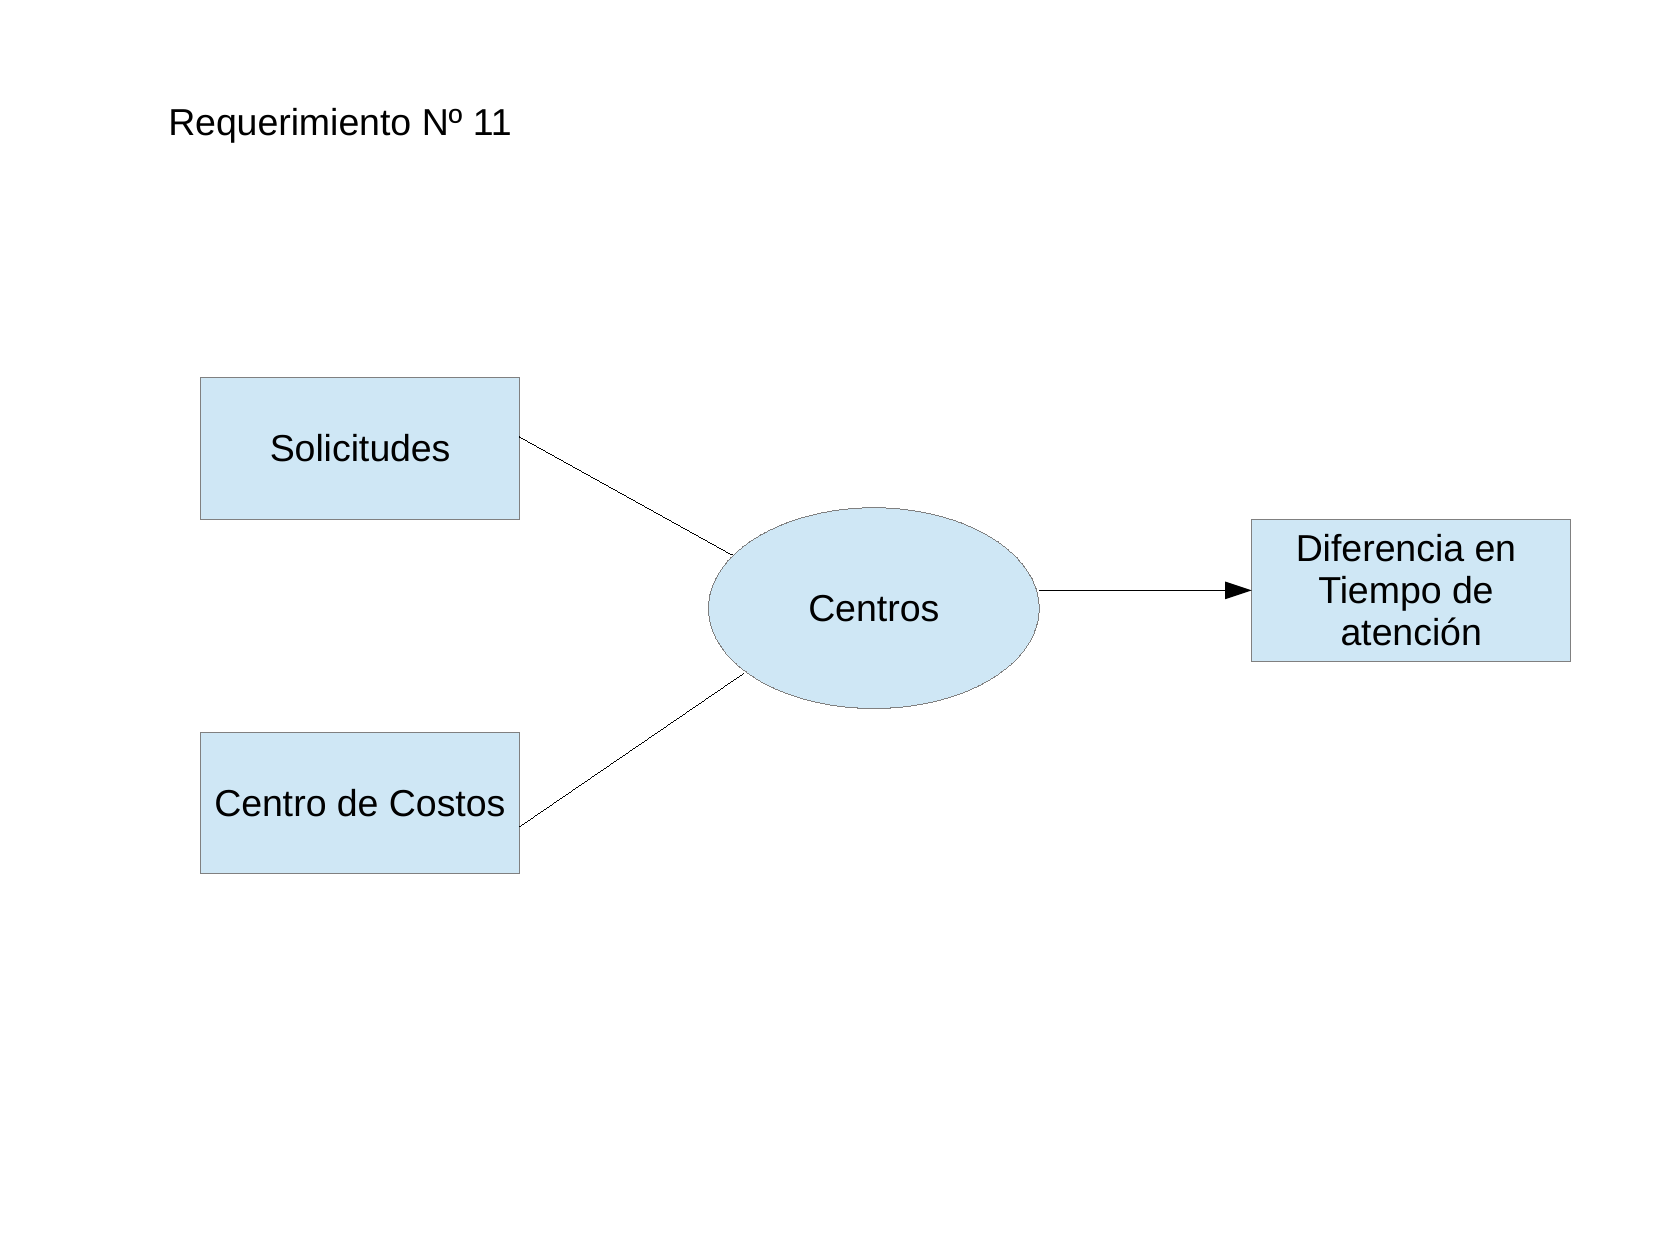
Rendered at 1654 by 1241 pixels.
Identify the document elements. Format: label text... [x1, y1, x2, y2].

text_box Diferencia en Tiempo de atención [1251, 519, 1571, 662]
text_box Centros [708, 507, 1040, 709]
text_box Solicitudes [200, 377, 520, 520]
text_box Centro de Costos [200, 732, 520, 874]
text_box Requerimiento Nº 11 [153, 94, 528, 152]
